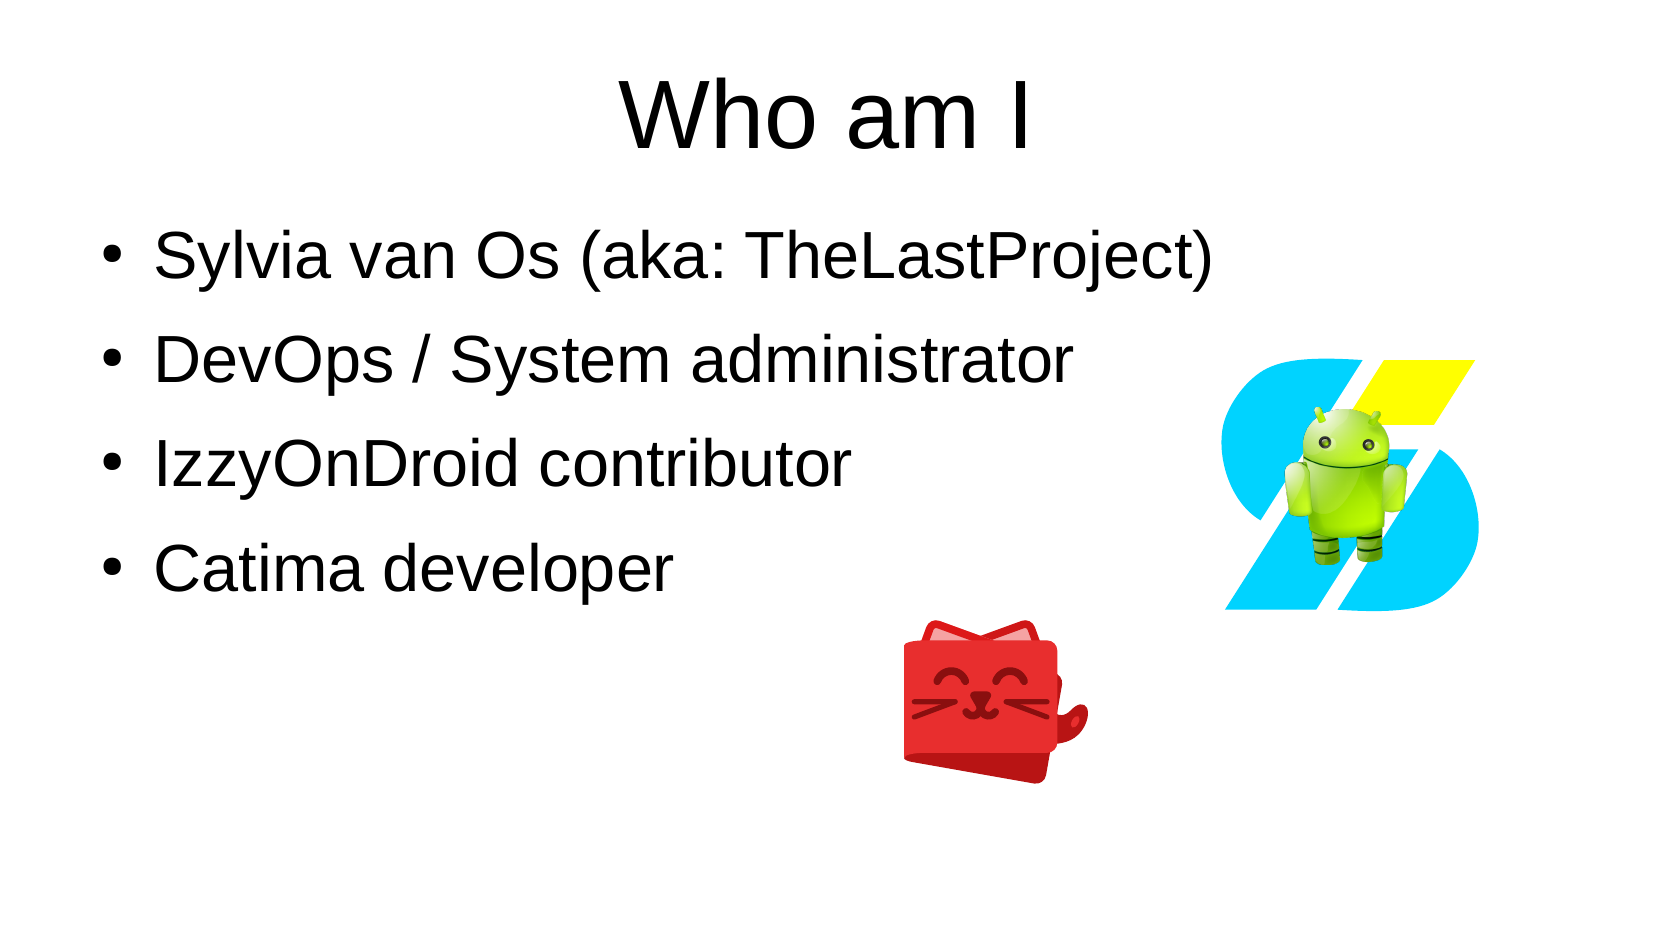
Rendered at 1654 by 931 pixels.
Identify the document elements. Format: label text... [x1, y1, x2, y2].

list Sylvia van Os (aka: TheLastProject) DevOps / System administrator IzzyOnDroid contributor Catima developer [82, 217, 1571, 758]
picture [846, 562, 1126, 841]
picture [1200, 337, 1499, 636]
title Who am I [82, 37, 1571, 193]
